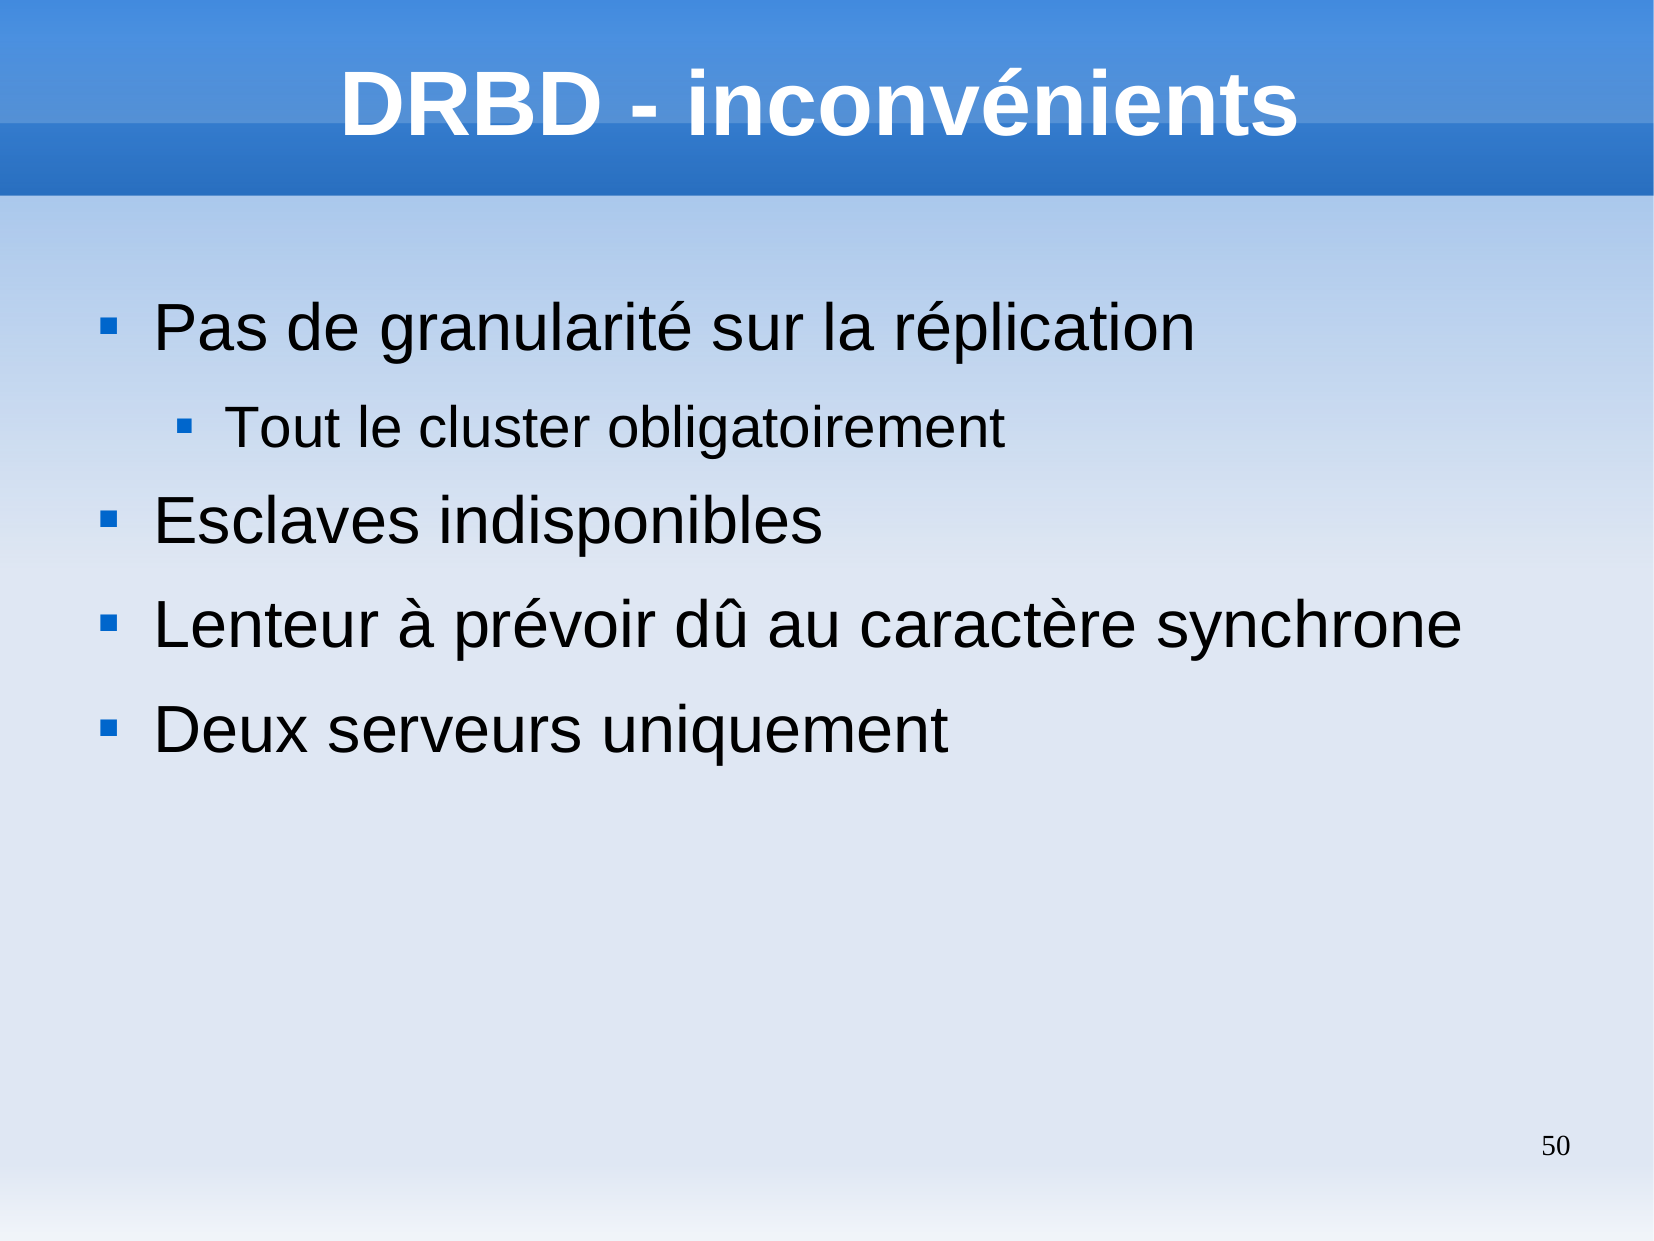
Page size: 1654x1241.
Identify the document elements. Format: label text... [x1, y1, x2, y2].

list Pas de granularité sur la réplication Tout le cluster obligatoirement Esclaves indisponibles Lenteur à prévoir dû au caractère synchrone Deux serveurs uniquement [82, 290, 1571, 1094]
title DRBD - inconvénients [76, 7, 1565, 200]
picture [0, 0, 1654, 1241]
